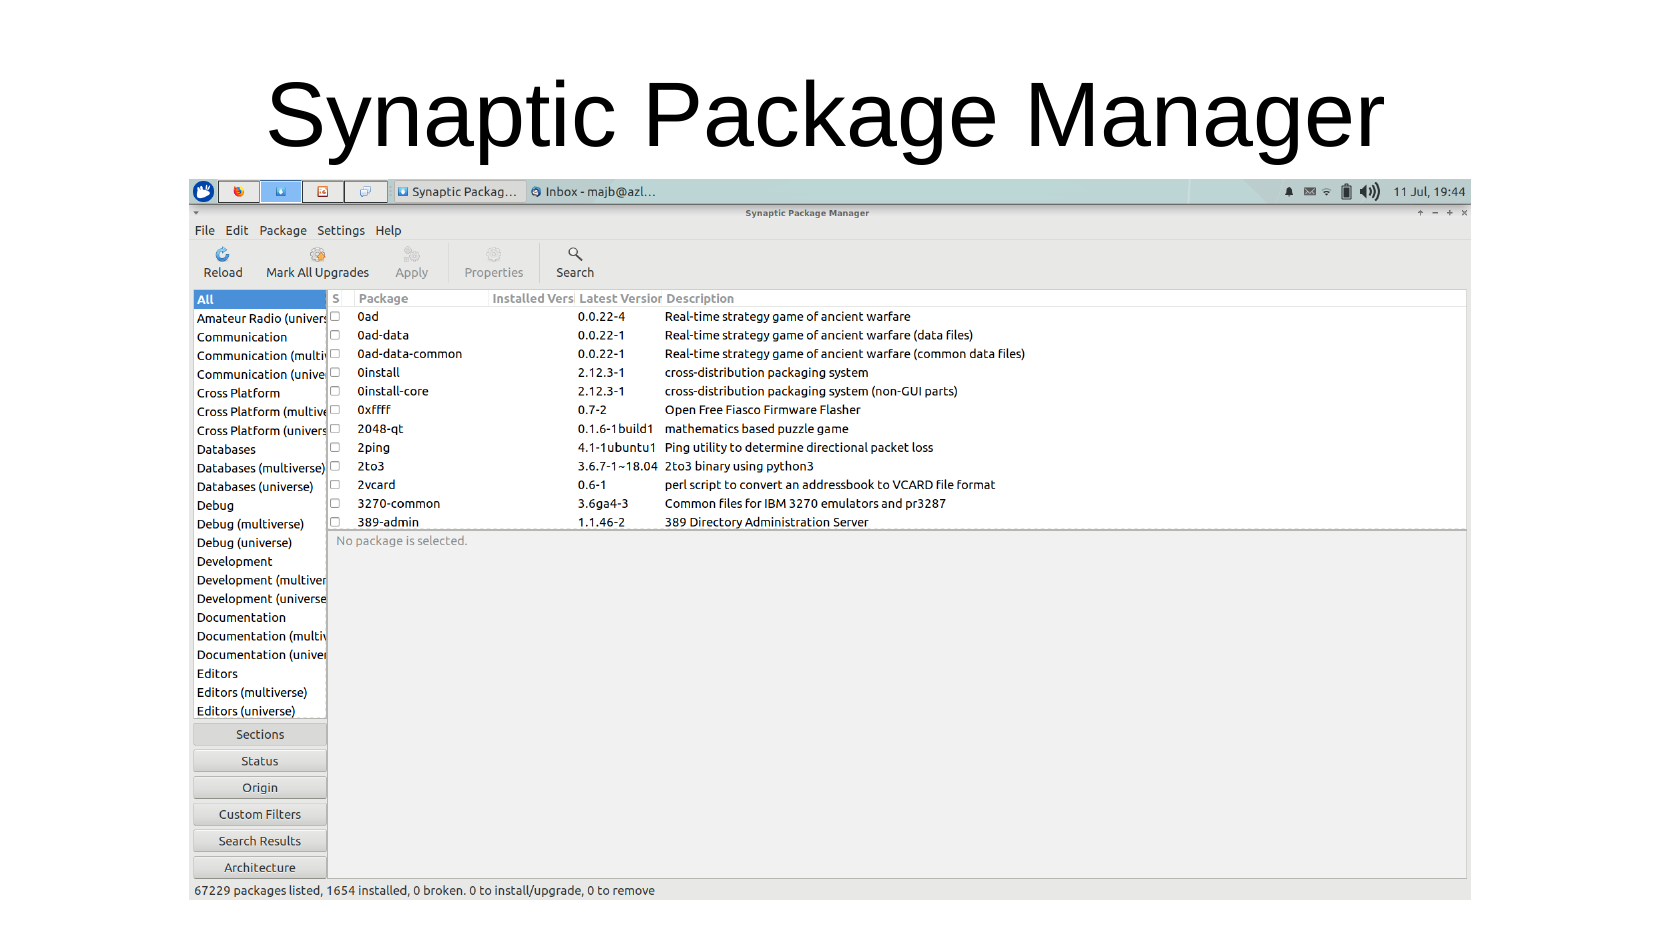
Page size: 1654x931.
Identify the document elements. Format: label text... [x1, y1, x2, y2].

title Synaptic Package Manager [82, 37, 1571, 193]
picture [189, 179, 1471, 901]
